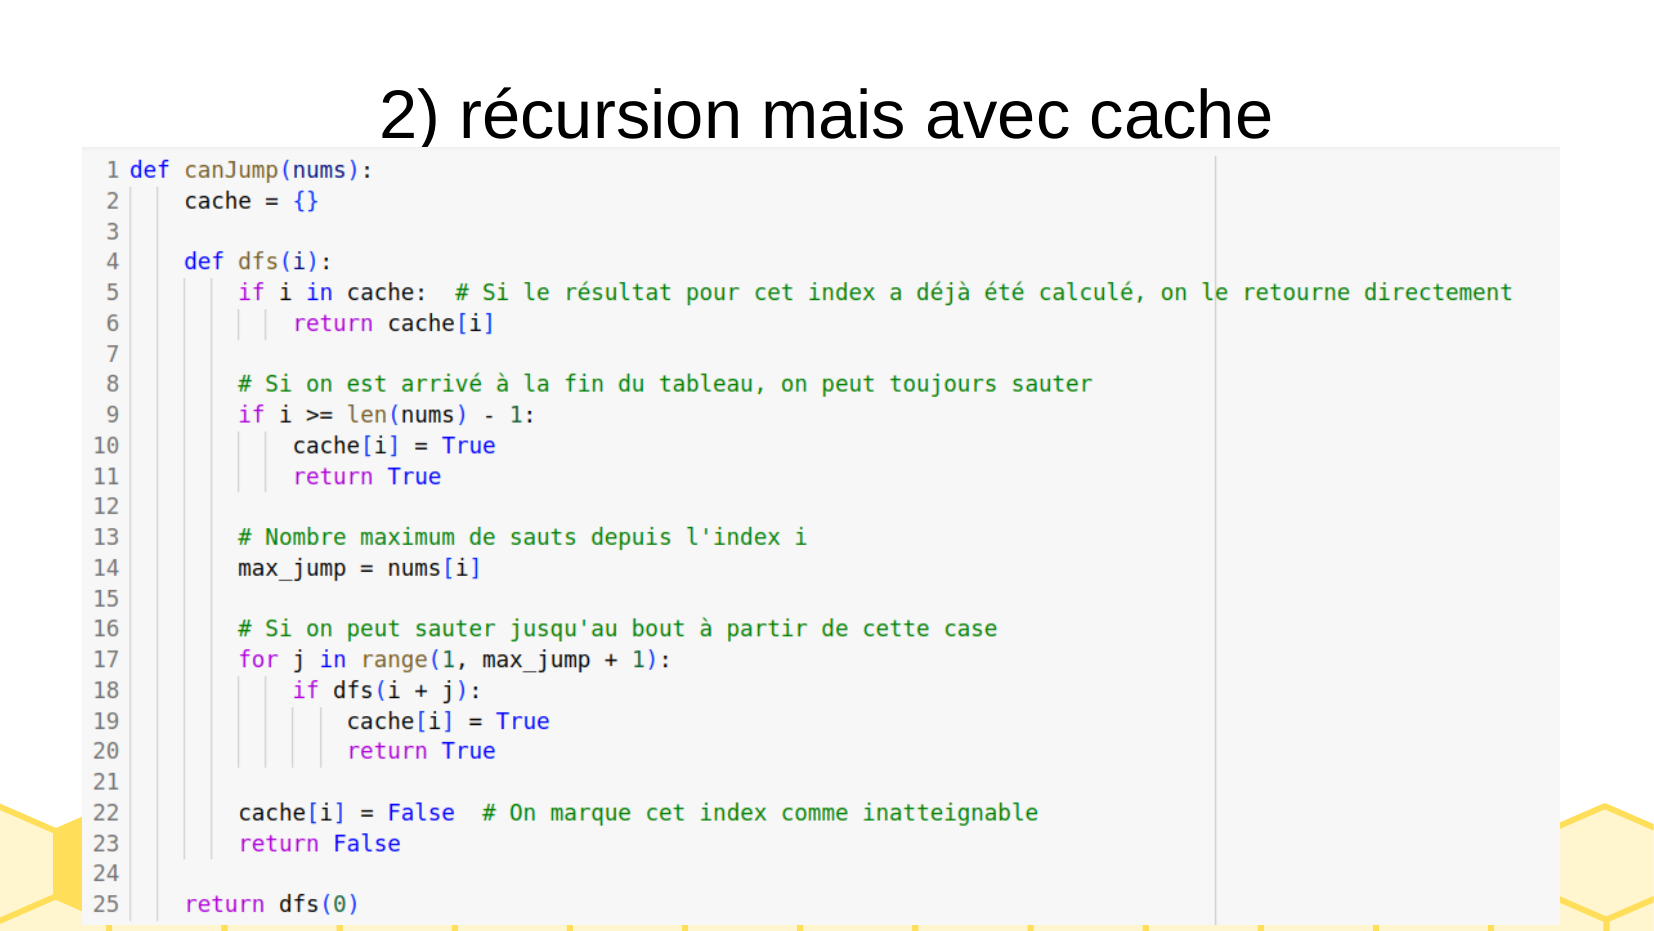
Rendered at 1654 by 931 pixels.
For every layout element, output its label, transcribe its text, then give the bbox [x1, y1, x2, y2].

title 2) récursion mais avec cache [82, 37, 1571, 193]
picture [82, 147, 1560, 925]
